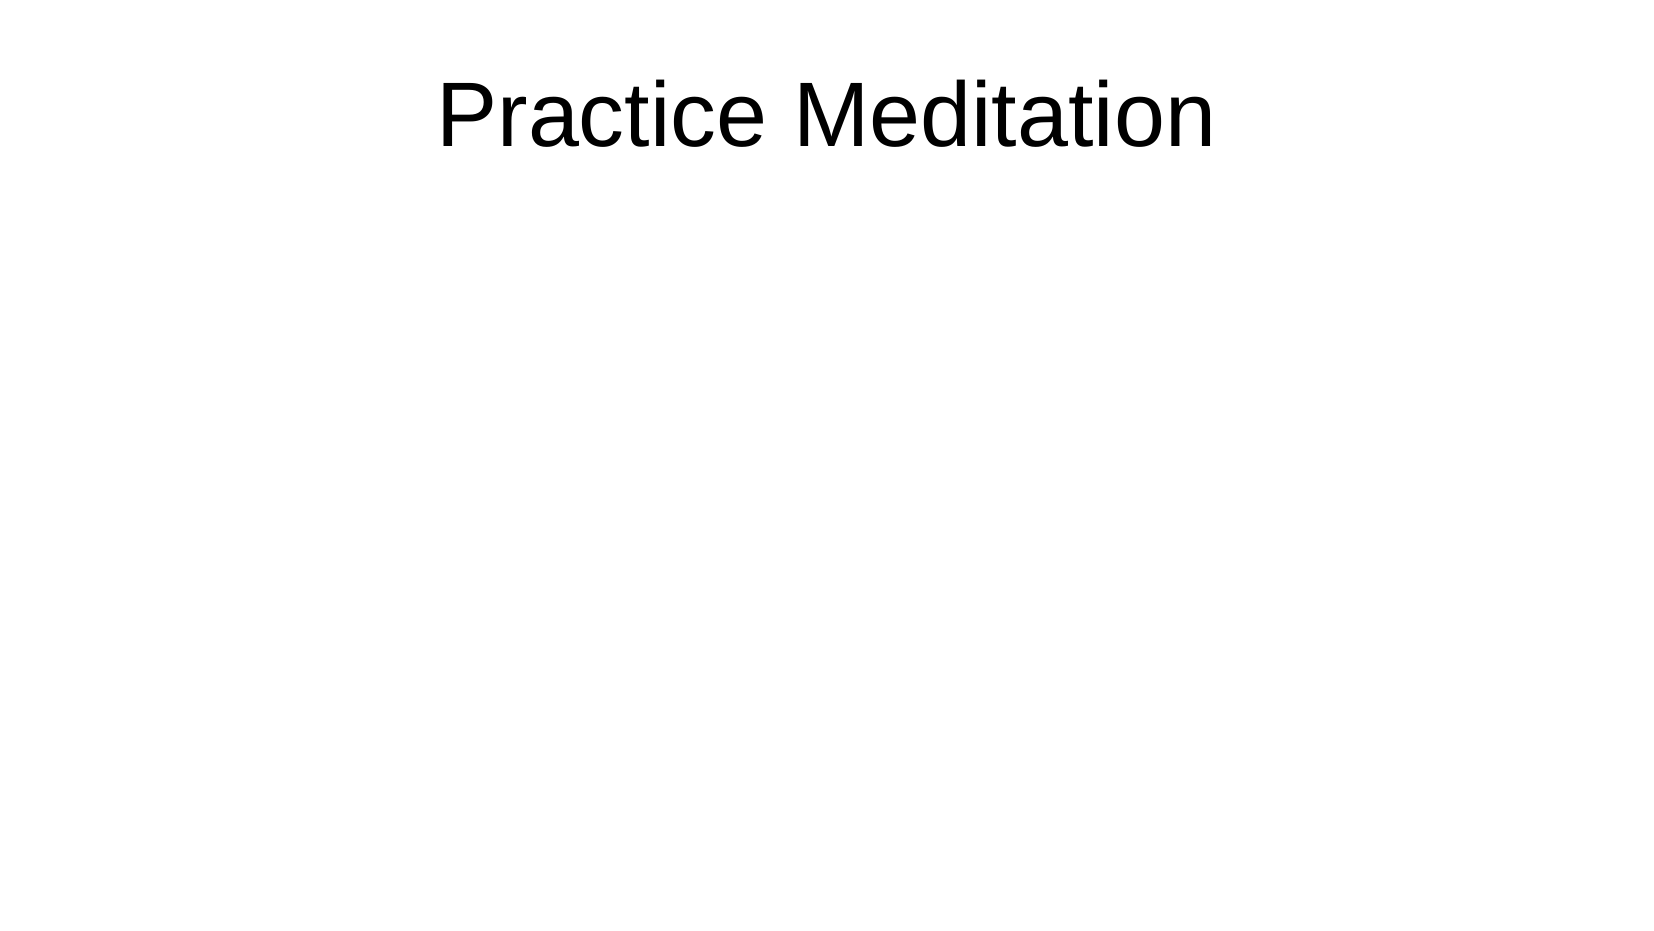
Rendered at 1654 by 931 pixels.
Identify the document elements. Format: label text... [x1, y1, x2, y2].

title Practice Meditation [82, 37, 1571, 193]
